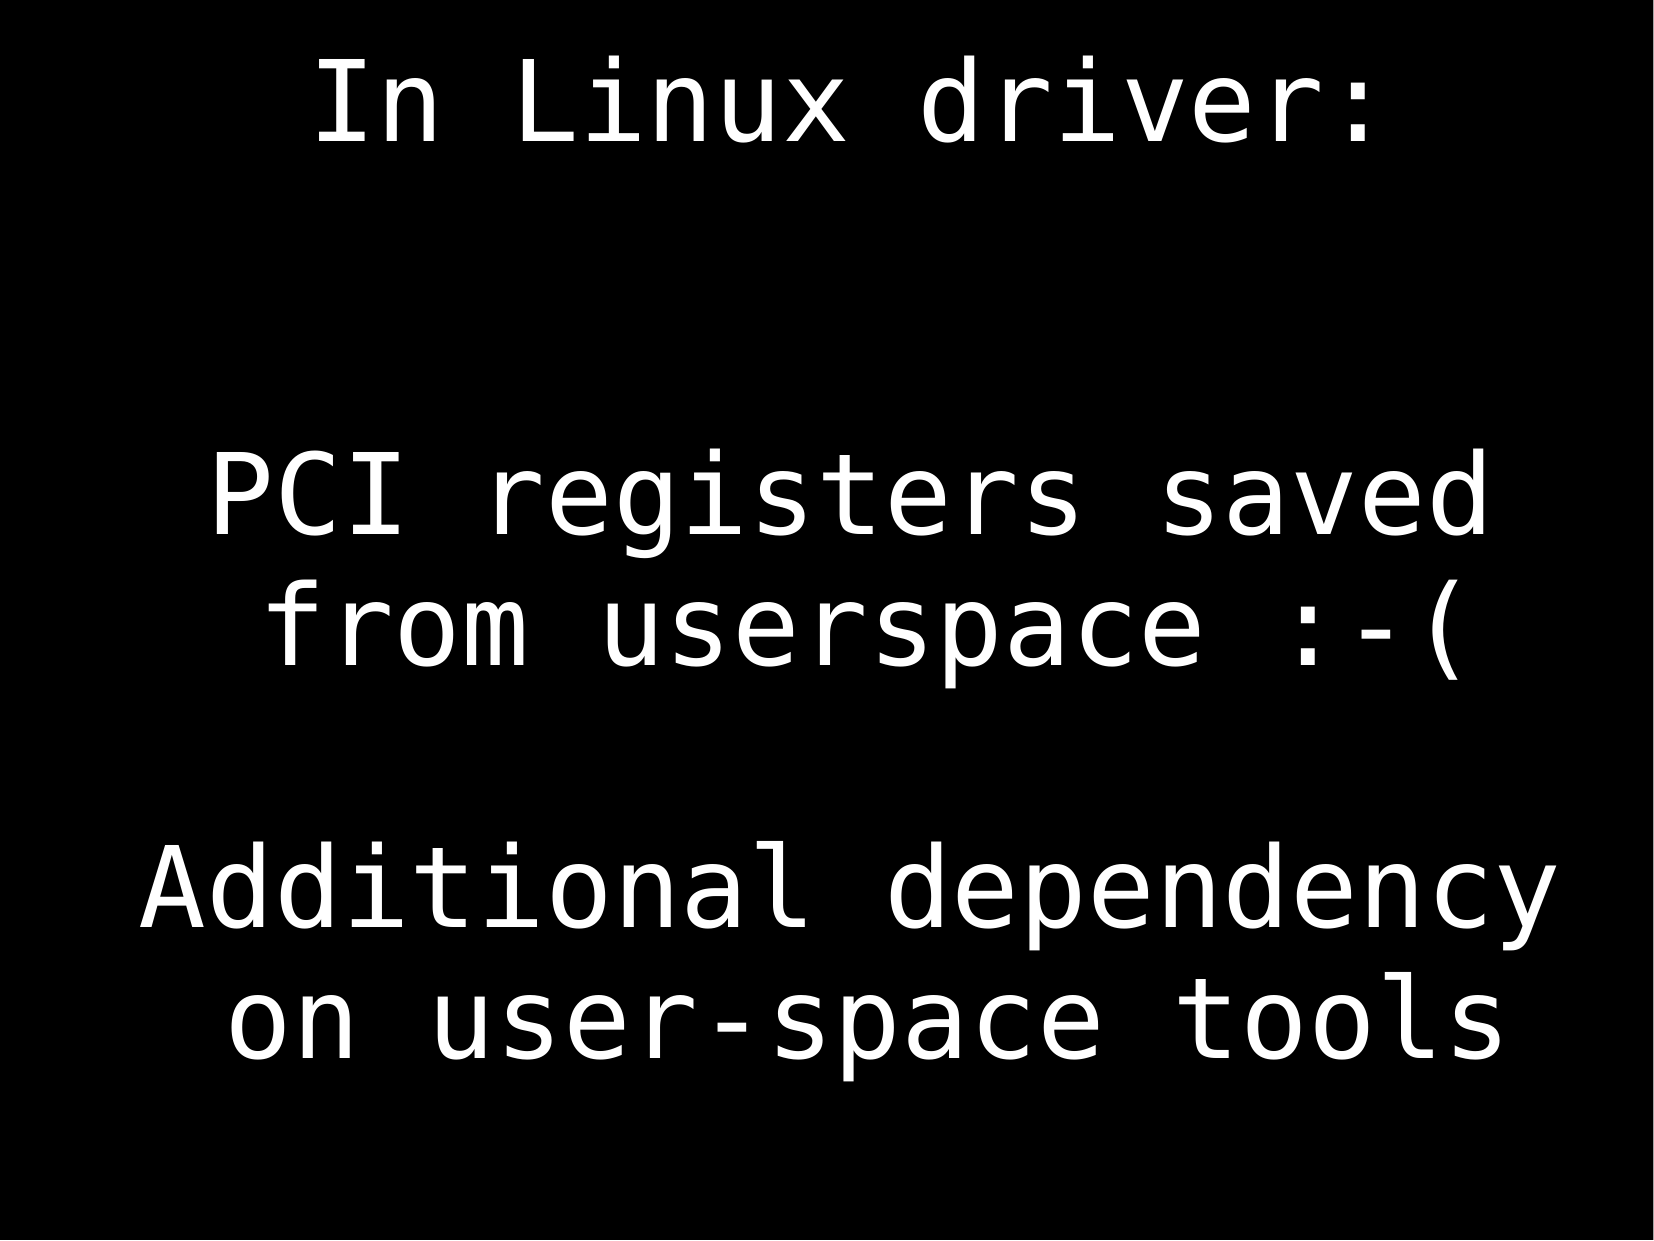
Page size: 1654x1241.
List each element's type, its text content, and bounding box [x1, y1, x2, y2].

subtitle In Linux driver: PCI registers saved from userspace :-( Additional dependency on user-space tools [88, 0, 1577, 1152]
